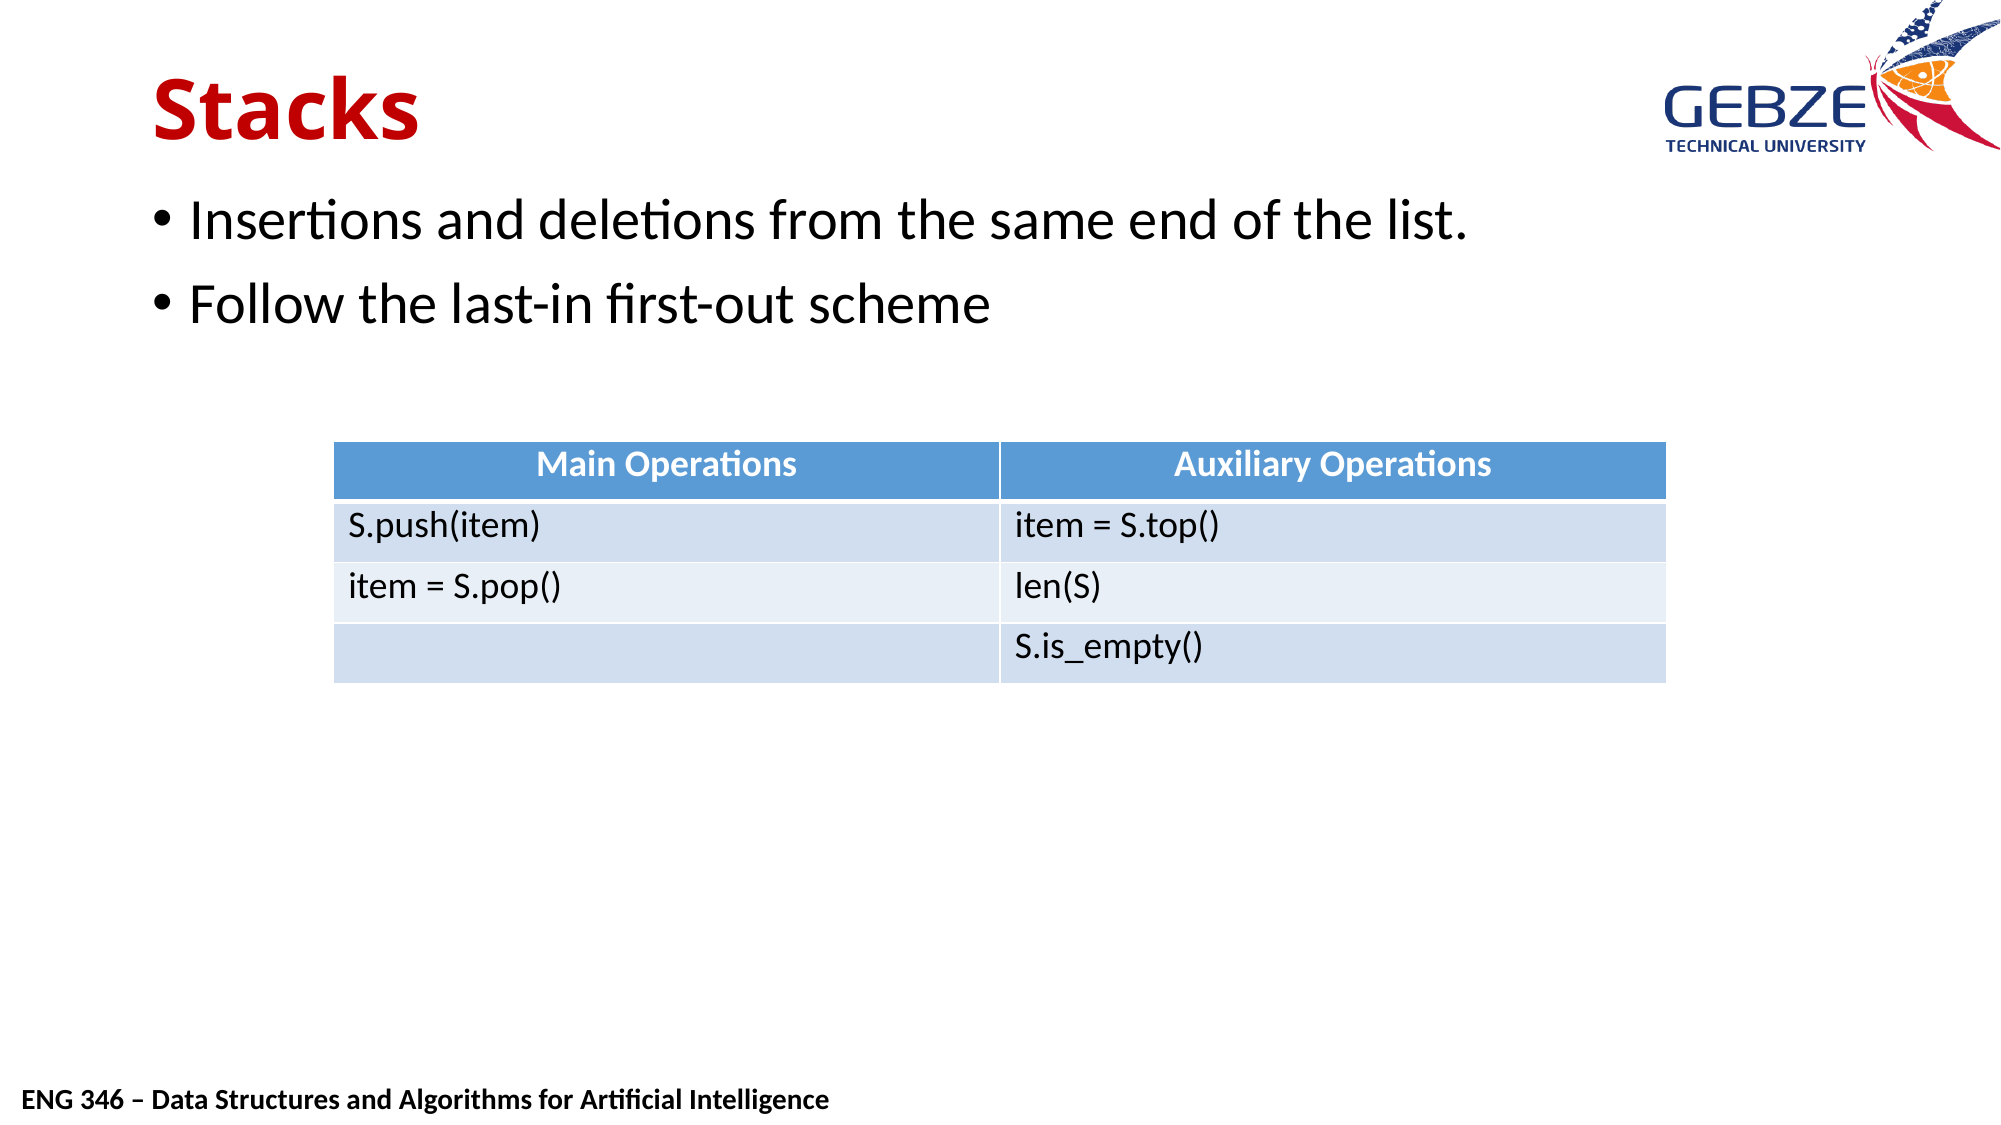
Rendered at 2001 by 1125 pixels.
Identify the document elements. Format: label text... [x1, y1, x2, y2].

table_cell S.push(item) [334, 504, 999, 562]
table_cell [334, 624, 999, 683]
table_header Main Operations [334, 442, 999, 499]
table_cell item = S.top() [1001, 504, 1666, 562]
table_header Auxiliary Operations [1001, 442, 1666, 499]
table_cell item = S.pop() [334, 563, 999, 622]
title Stacks [137, 59, 1863, 166]
list Insertions and deletions from the same end of the list. Follow the last-in first-out scheme [137, 181, 1863, 372]
picture [1665, 0, 2001, 152]
table_cell len(S) [1001, 563, 1666, 622]
table_cell S.is_empty() [1001, 624, 1666, 683]
